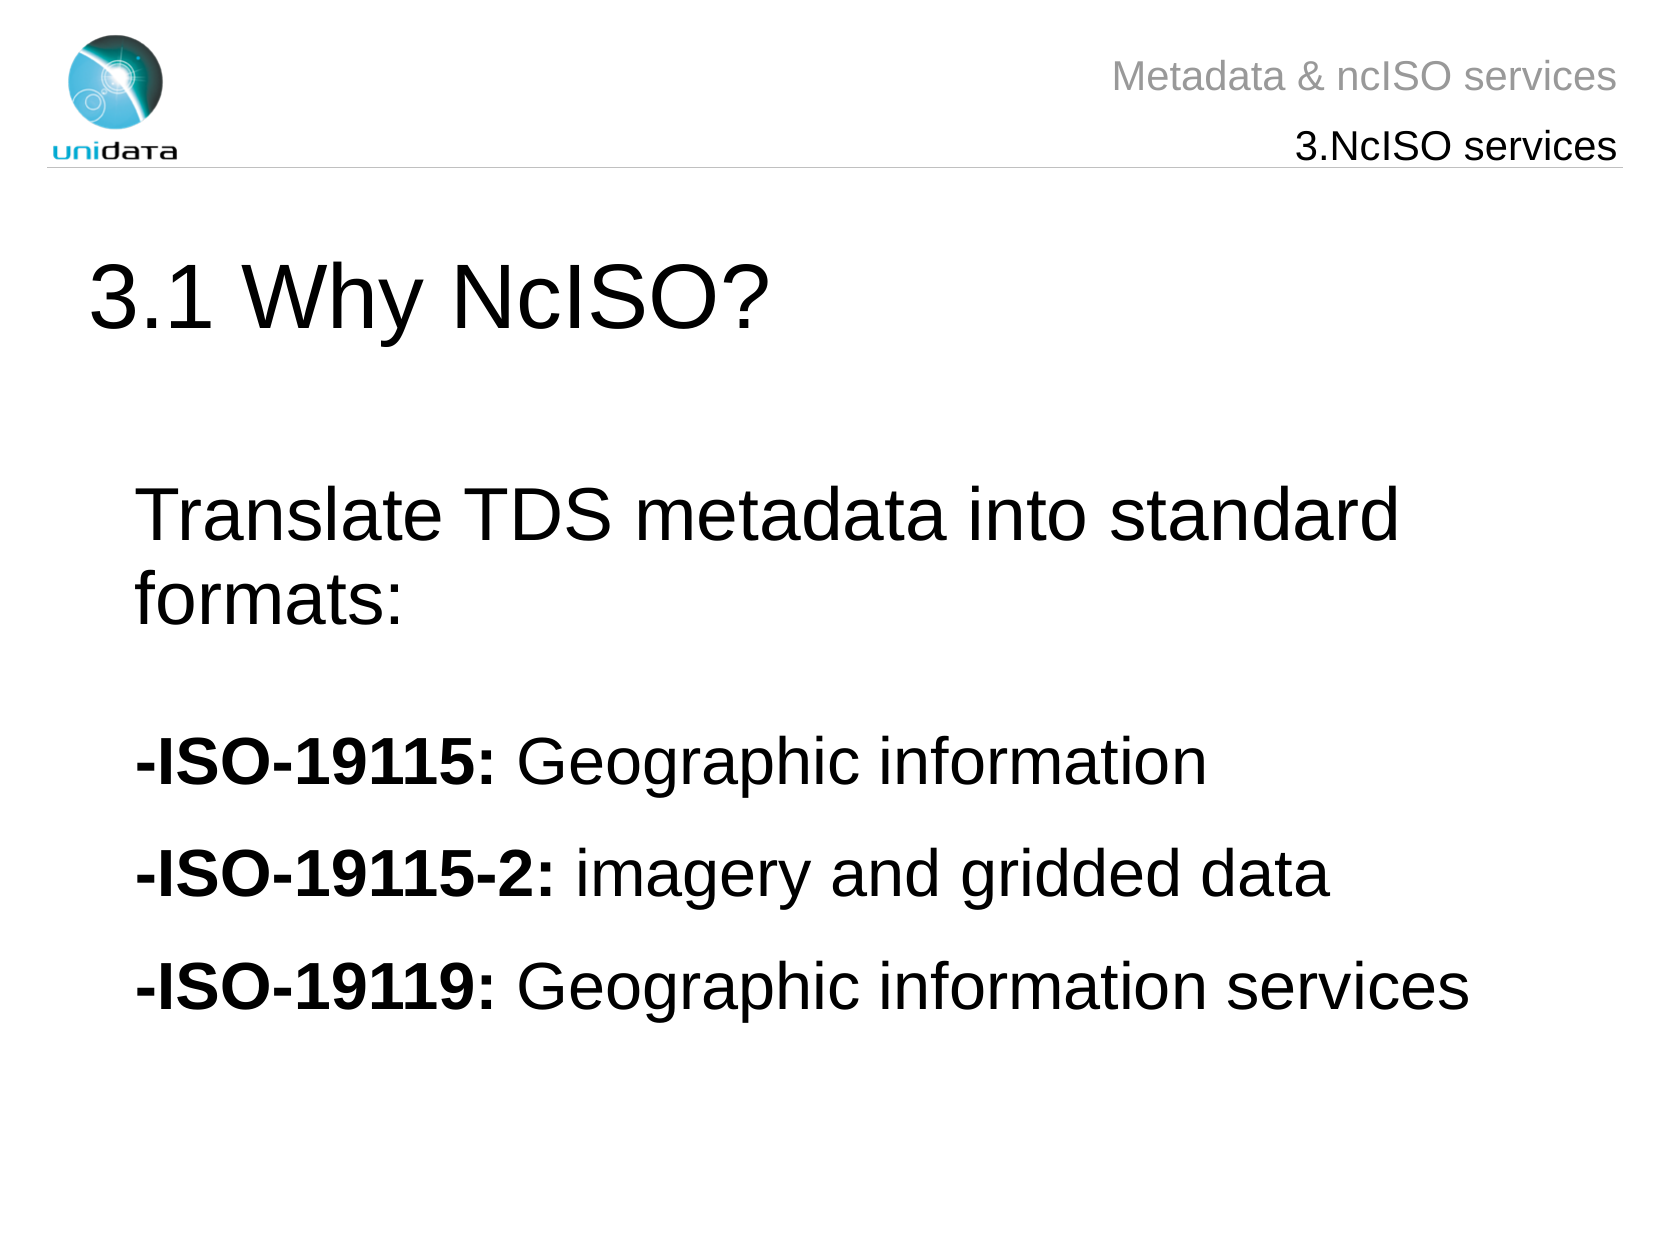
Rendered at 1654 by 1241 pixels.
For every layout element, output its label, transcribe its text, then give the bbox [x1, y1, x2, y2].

text_box Translate TDS metadata into standard formats: -ISO-19115: Geographic information -ISO-19115-2: imagery and gridded data -ISO-19119: Geographic information services [120, 465, 1546, 1031]
picture [41, 23, 188, 174]
title Metadata & ncISO services 3.NcISO services [980, 41, 1618, 158]
title 3.1 Why NcISO? [88, 168, 1577, 375]
